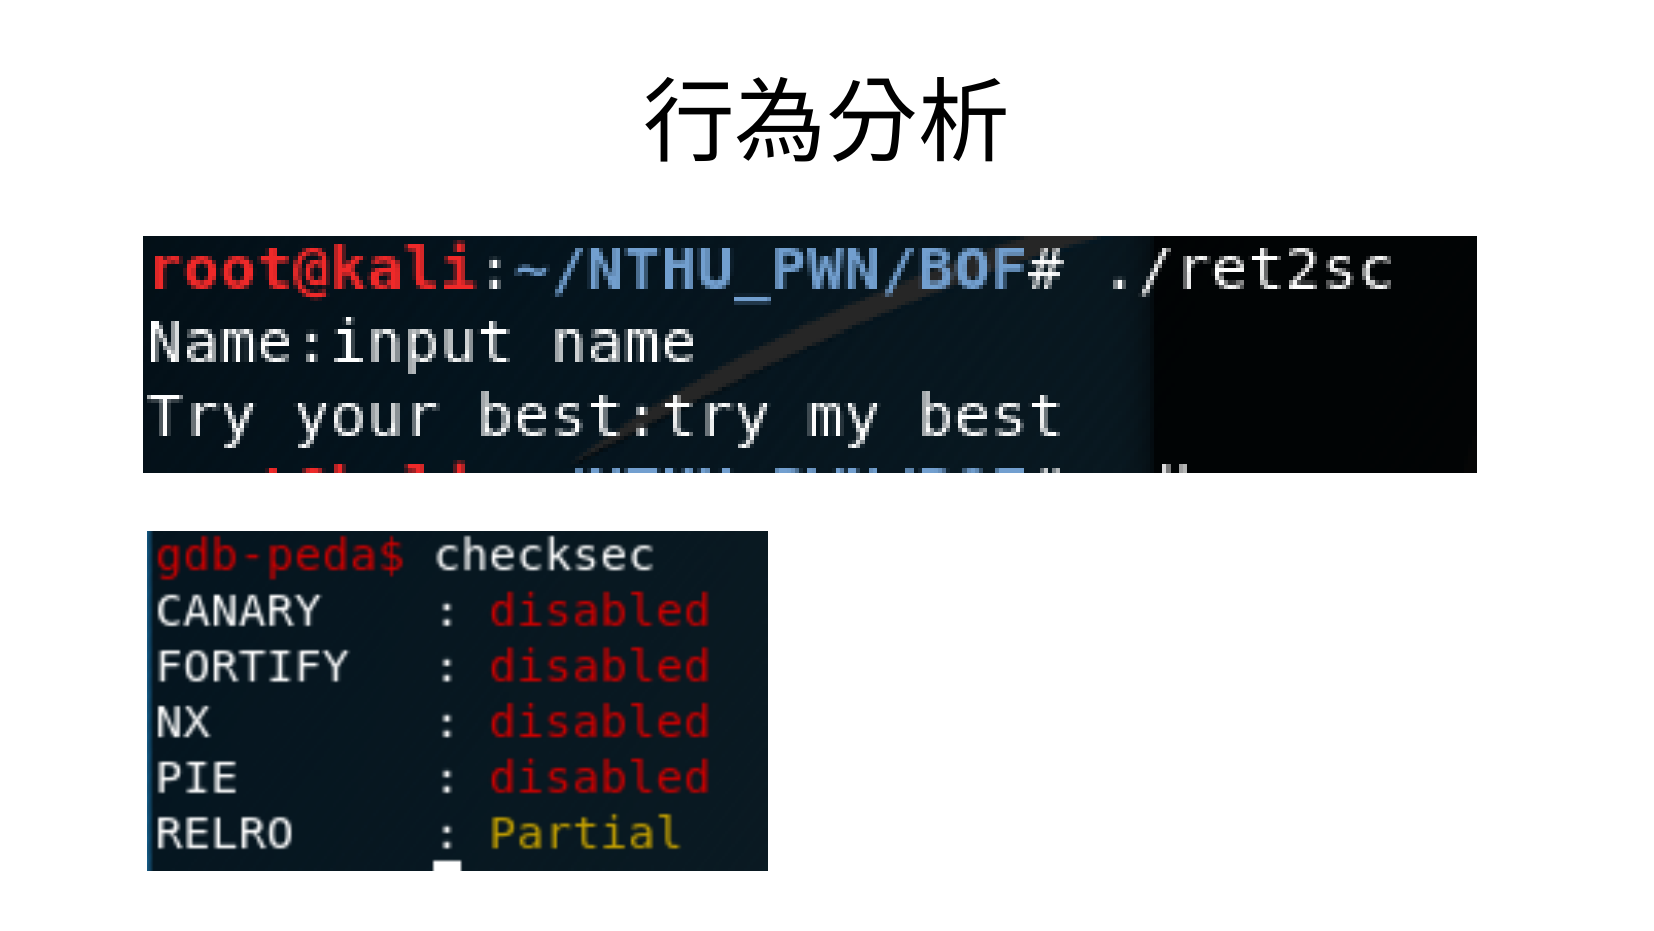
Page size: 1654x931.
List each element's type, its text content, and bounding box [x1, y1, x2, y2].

picture [143, 236, 1477, 473]
picture [147, 531, 768, 871]
title 行為分析 [82, 37, 1571, 193]
